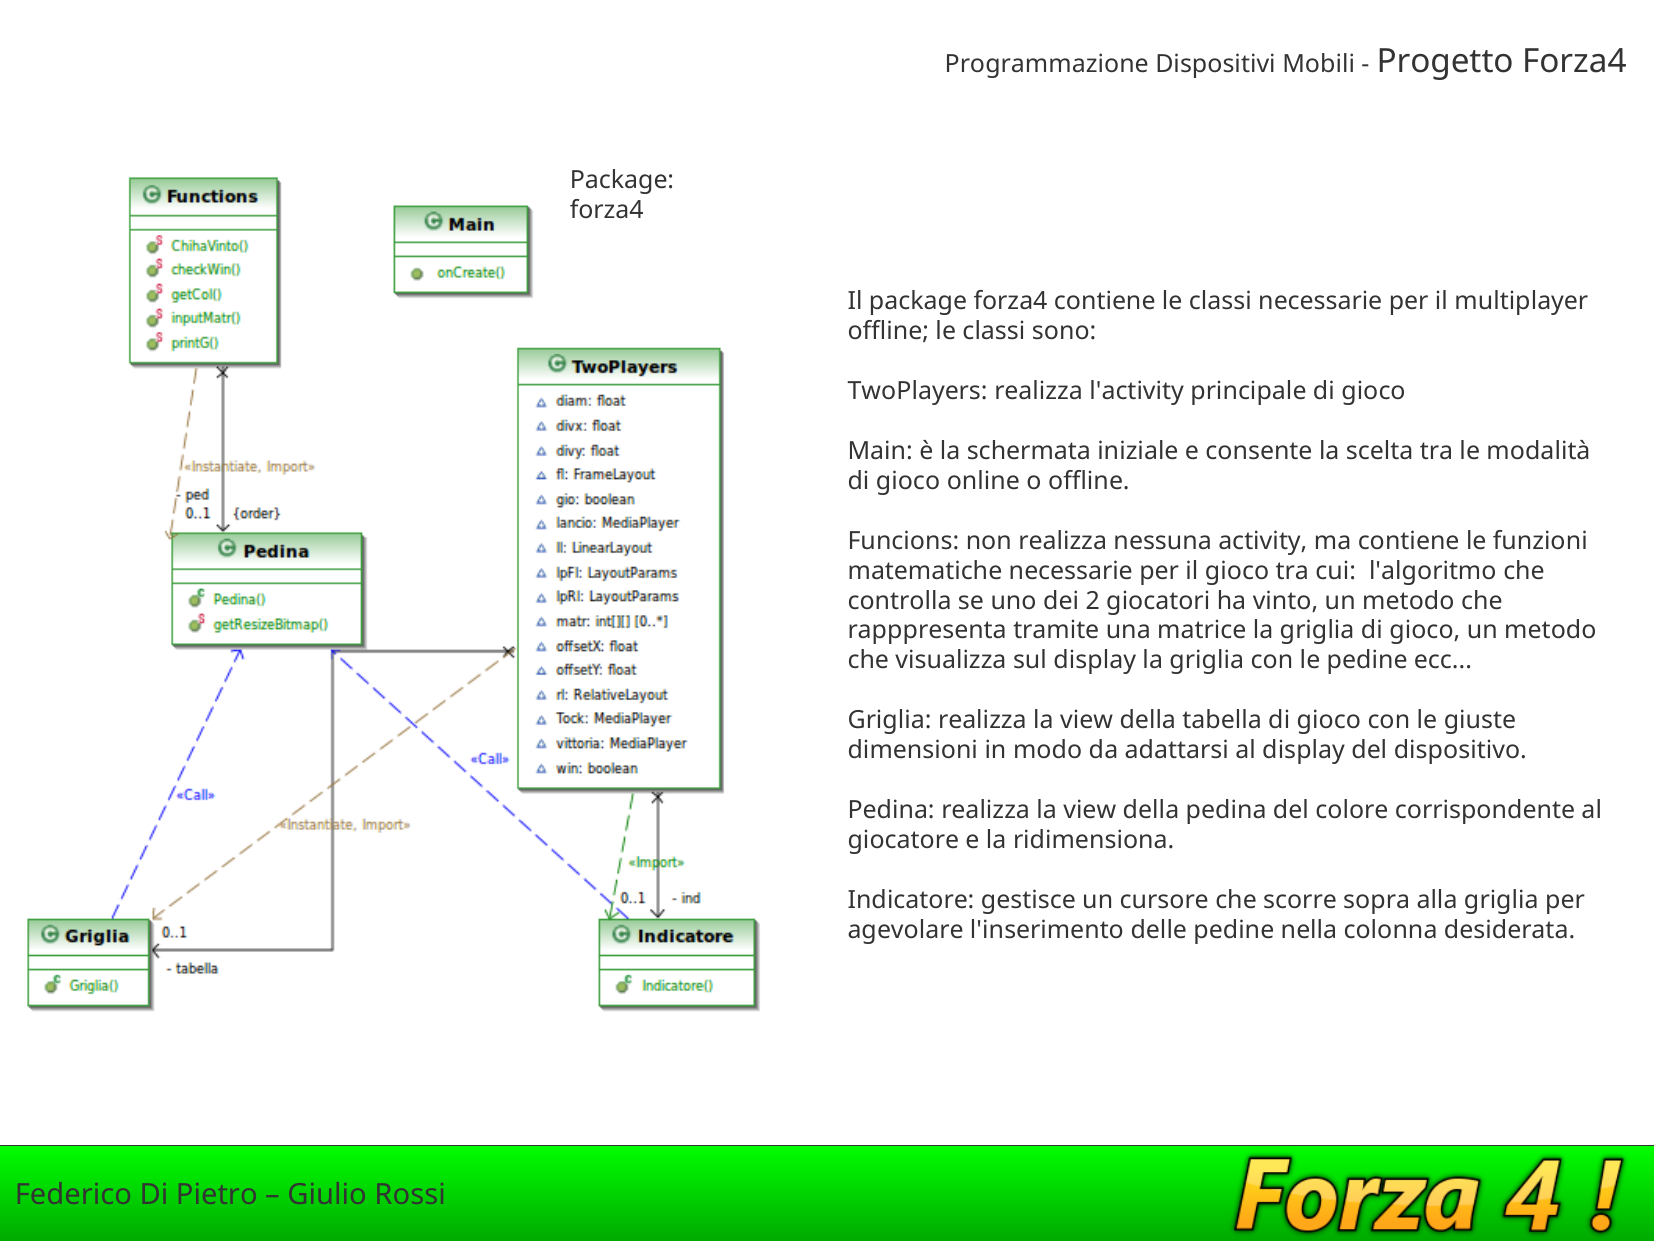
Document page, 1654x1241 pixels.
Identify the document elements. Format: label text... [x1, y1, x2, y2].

text_box Programmazione Dispositivi Mobili - Progetto Forza4 [377, 23, 1642, 95]
text_box Il package forza4 contiene le classi necessarie per il multiplayer offline; le classi sono: TwoPlayers: realizza l'activity principale di gioco Main: è la schermata iniziale e consente la scelta tra le modalità di gioco online o offline. Funcions: non realizza nessuna activity, ma contiene le funzioni matematiche necessarie per il gioco tra cui: l'algoritmo che controlla se uno dei 2 giocatori ha vinto, un metodo che rapppresenta tramite una matrice la griglia di gioco, un metodo che visualizza sul display la griglia con le pedine ecc... Griglia: realizza la view della tabella di gioco con le giuste dimensioni in modo da adattarsi al display del dispositivo. Pedina: realizza la view della pedina del colore corrispondente al giocatore e la ridimensiona. Indicatore: gestisce un cursore che scorre sopra alla griglia per agevolare l'inserimento delle pedine nella colonna desiderata. [832, 277, 1625, 951]
text_box Federico Di Pietro – Giulio Rossi [0, 1168, 485, 1218]
text_box [0, 1145, 1654, 1241]
text_box Package: forza4 [555, 141, 768, 245]
picture [23, 173, 771, 1016]
picture [1228, 1149, 1630, 1241]
